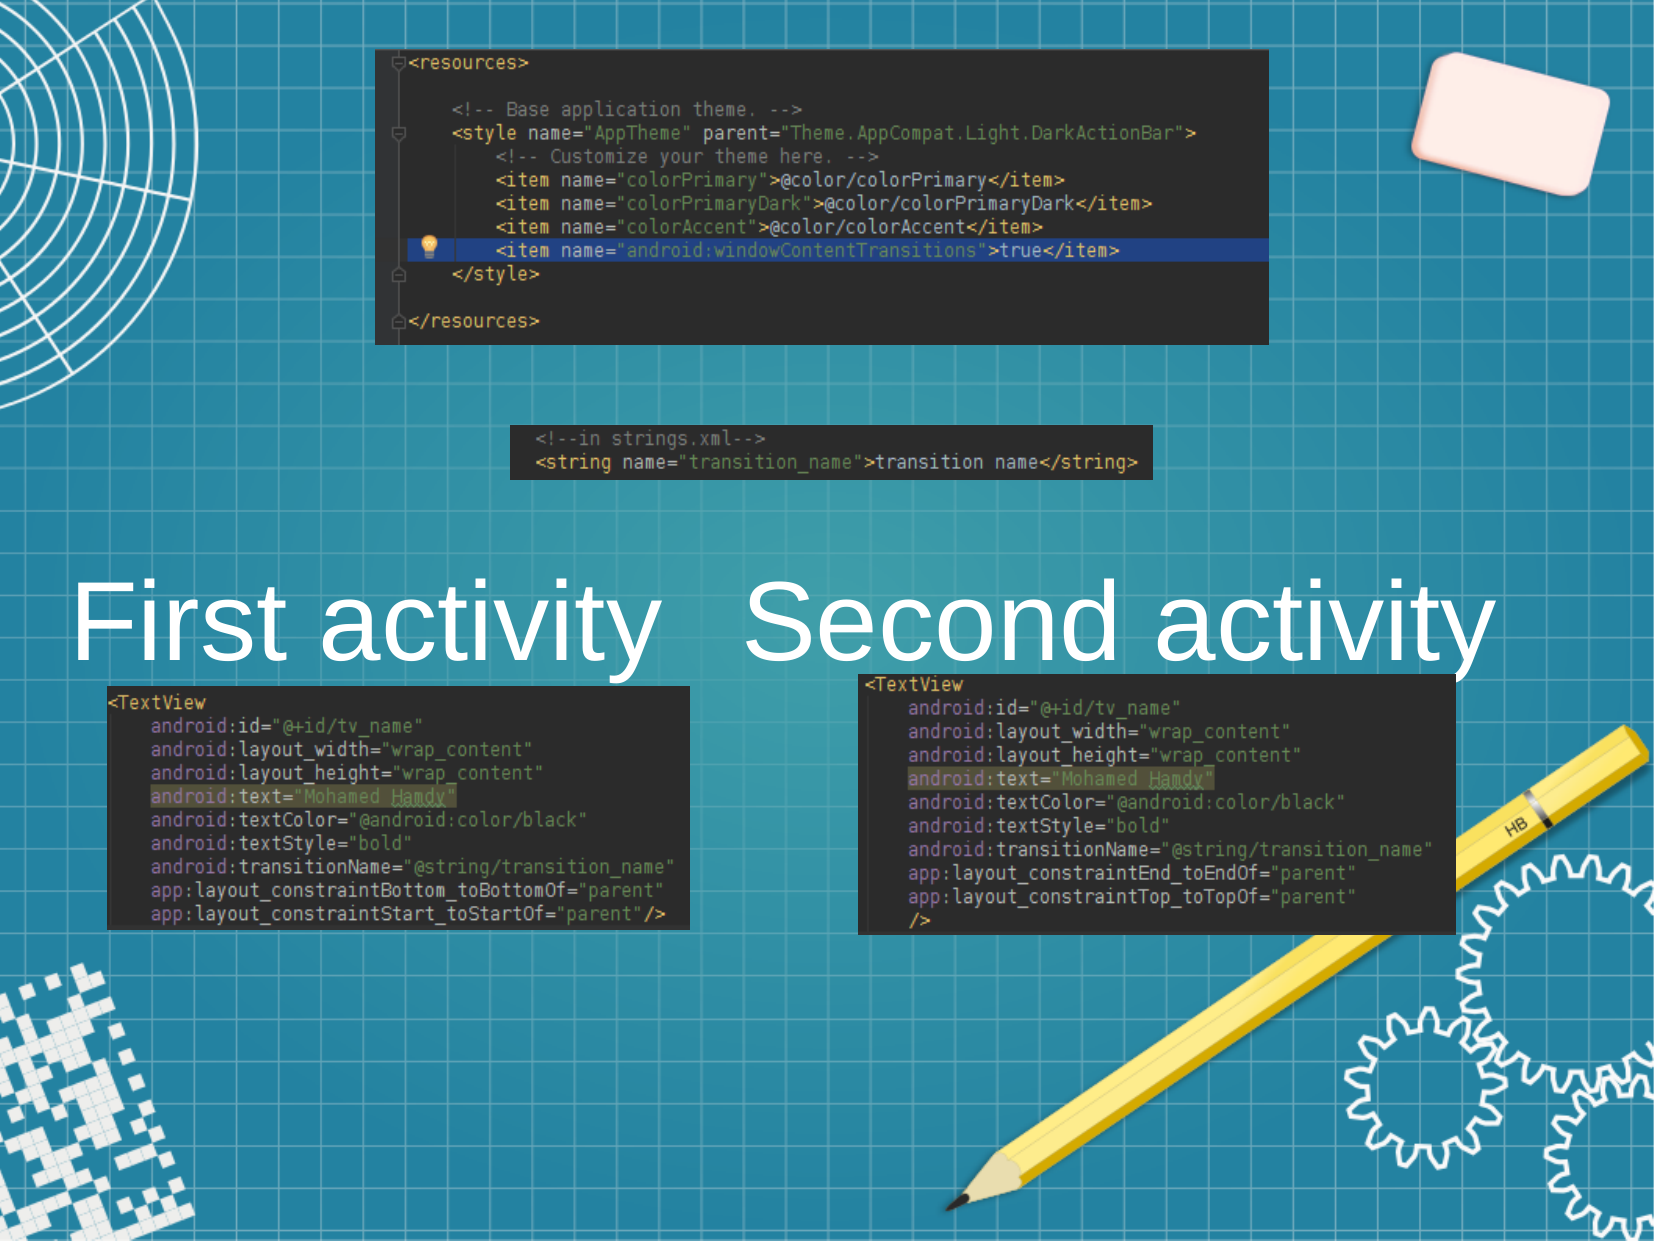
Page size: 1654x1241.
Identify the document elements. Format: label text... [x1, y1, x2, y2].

picture [0, 0, 1654, 1241]
title Second activity [675, 480, 1564, 764]
title First activity [0, 480, 675, 764]
